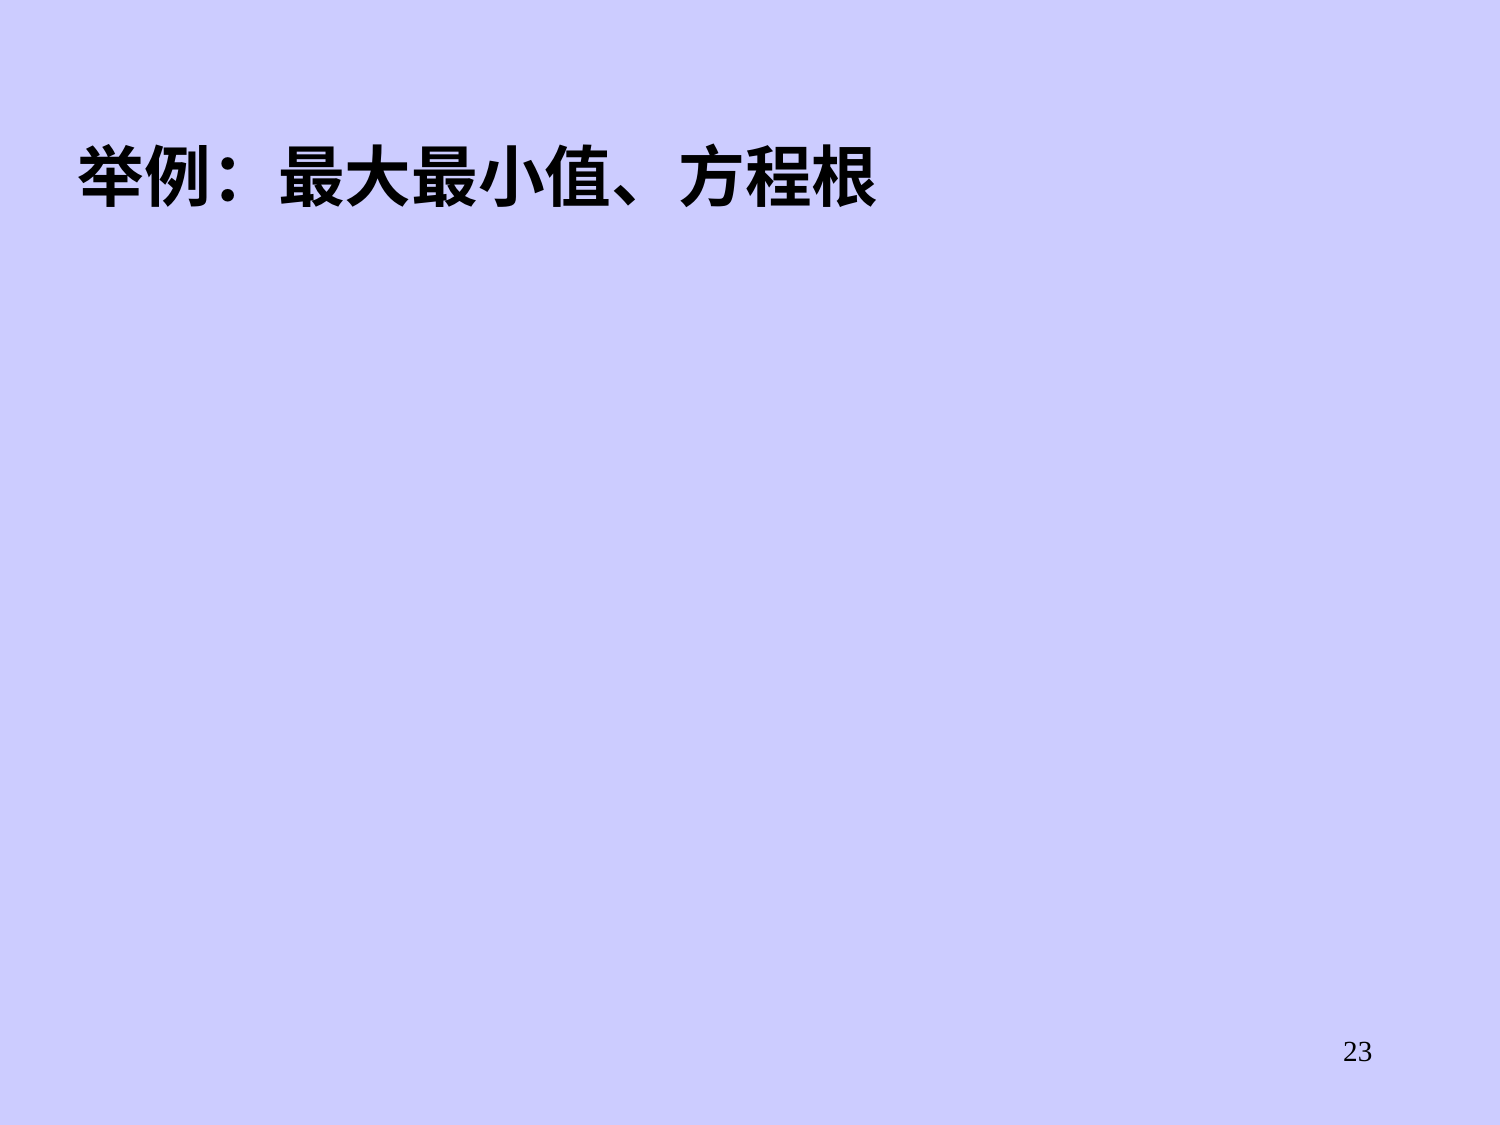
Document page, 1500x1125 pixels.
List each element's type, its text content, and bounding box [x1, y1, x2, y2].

text_box 举例：最大最小值、方程根 [74, 125, 1075, 217]
text_box <编号> [1074, 1025, 1388, 1101]
